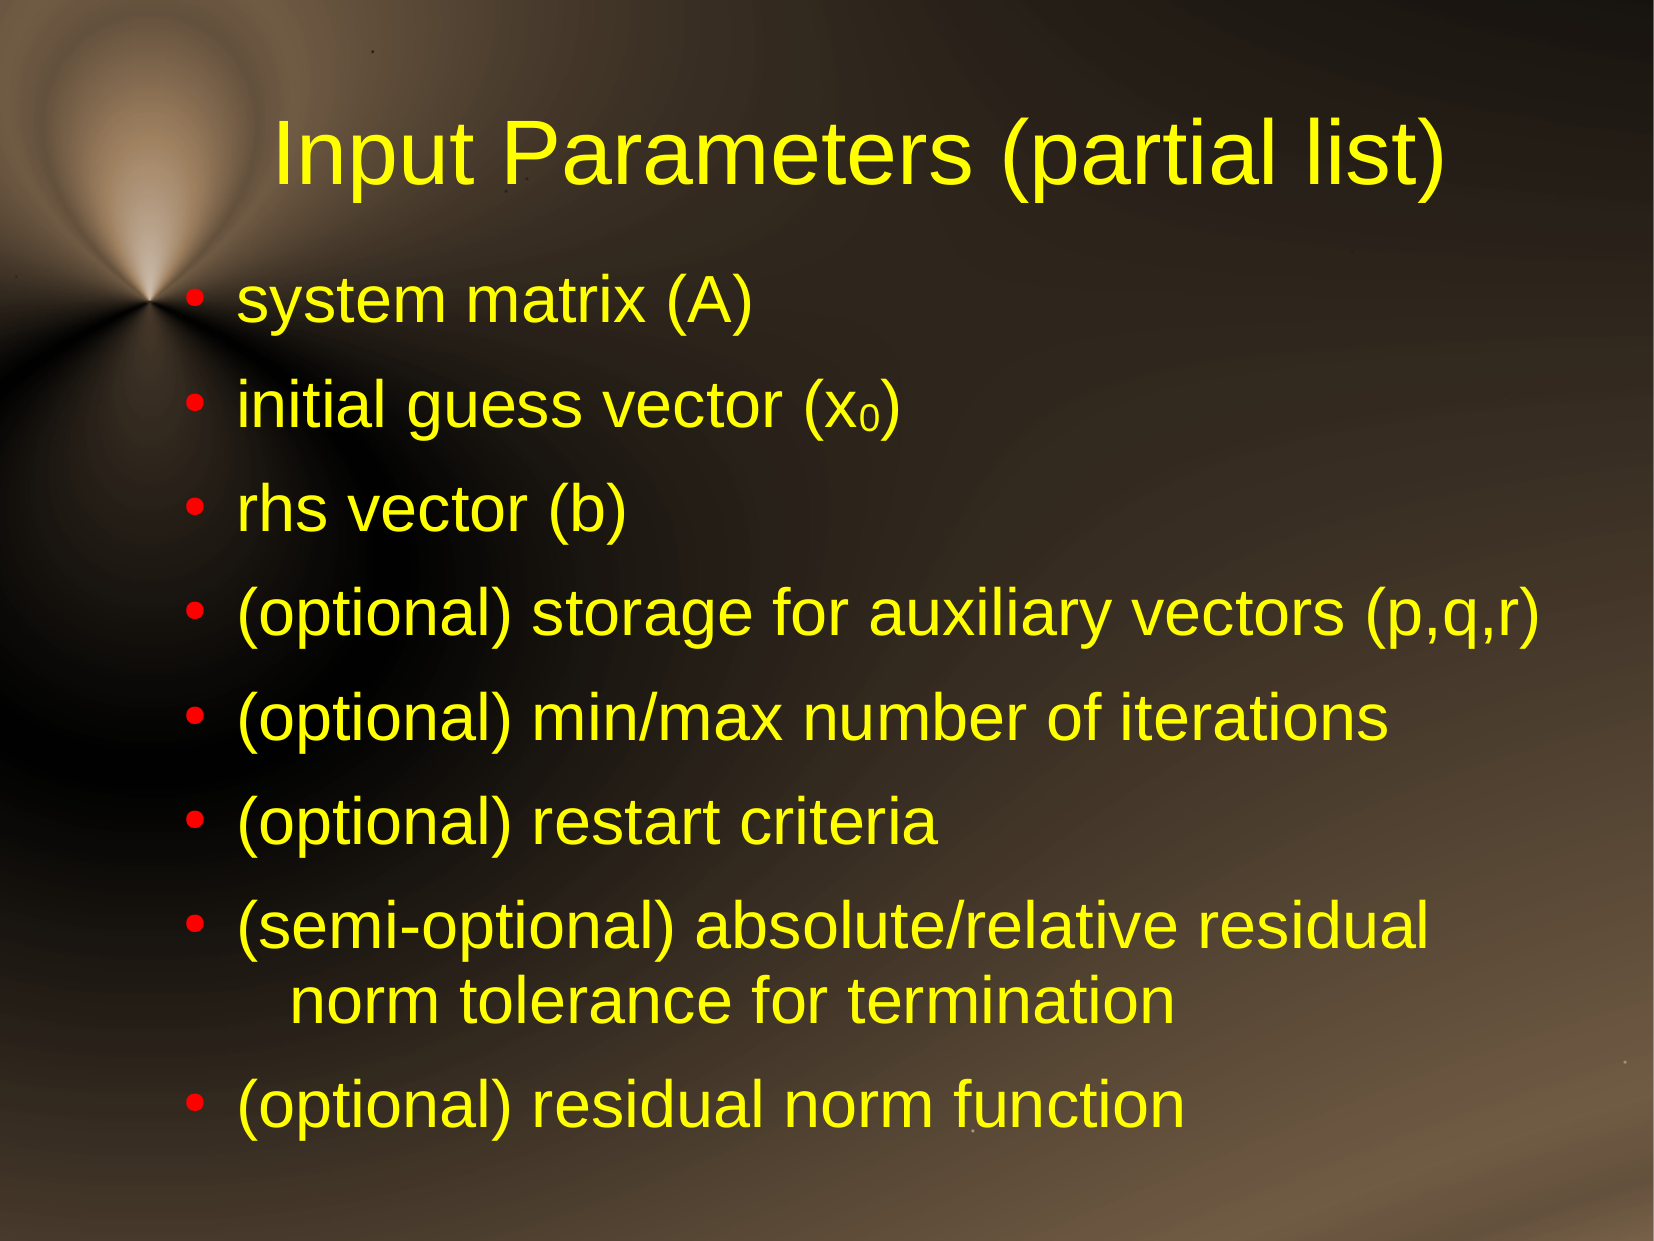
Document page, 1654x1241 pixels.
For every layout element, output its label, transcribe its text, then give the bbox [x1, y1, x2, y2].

list system matrix (A) initial guess vector (x0) rhs vector (b) (optional) storage for auxiliary vectors (p,q,r) (optional) min/max number of iterations (optional) restart criteria (semi-optional) absolute/relative residual norm tolerance for termination (optional) residual norm function [147, 262, 1571, 1165]
picture [0, 0, 1654, 1241]
title Input Parameters (partial list) [150, 49, 1571, 257]
